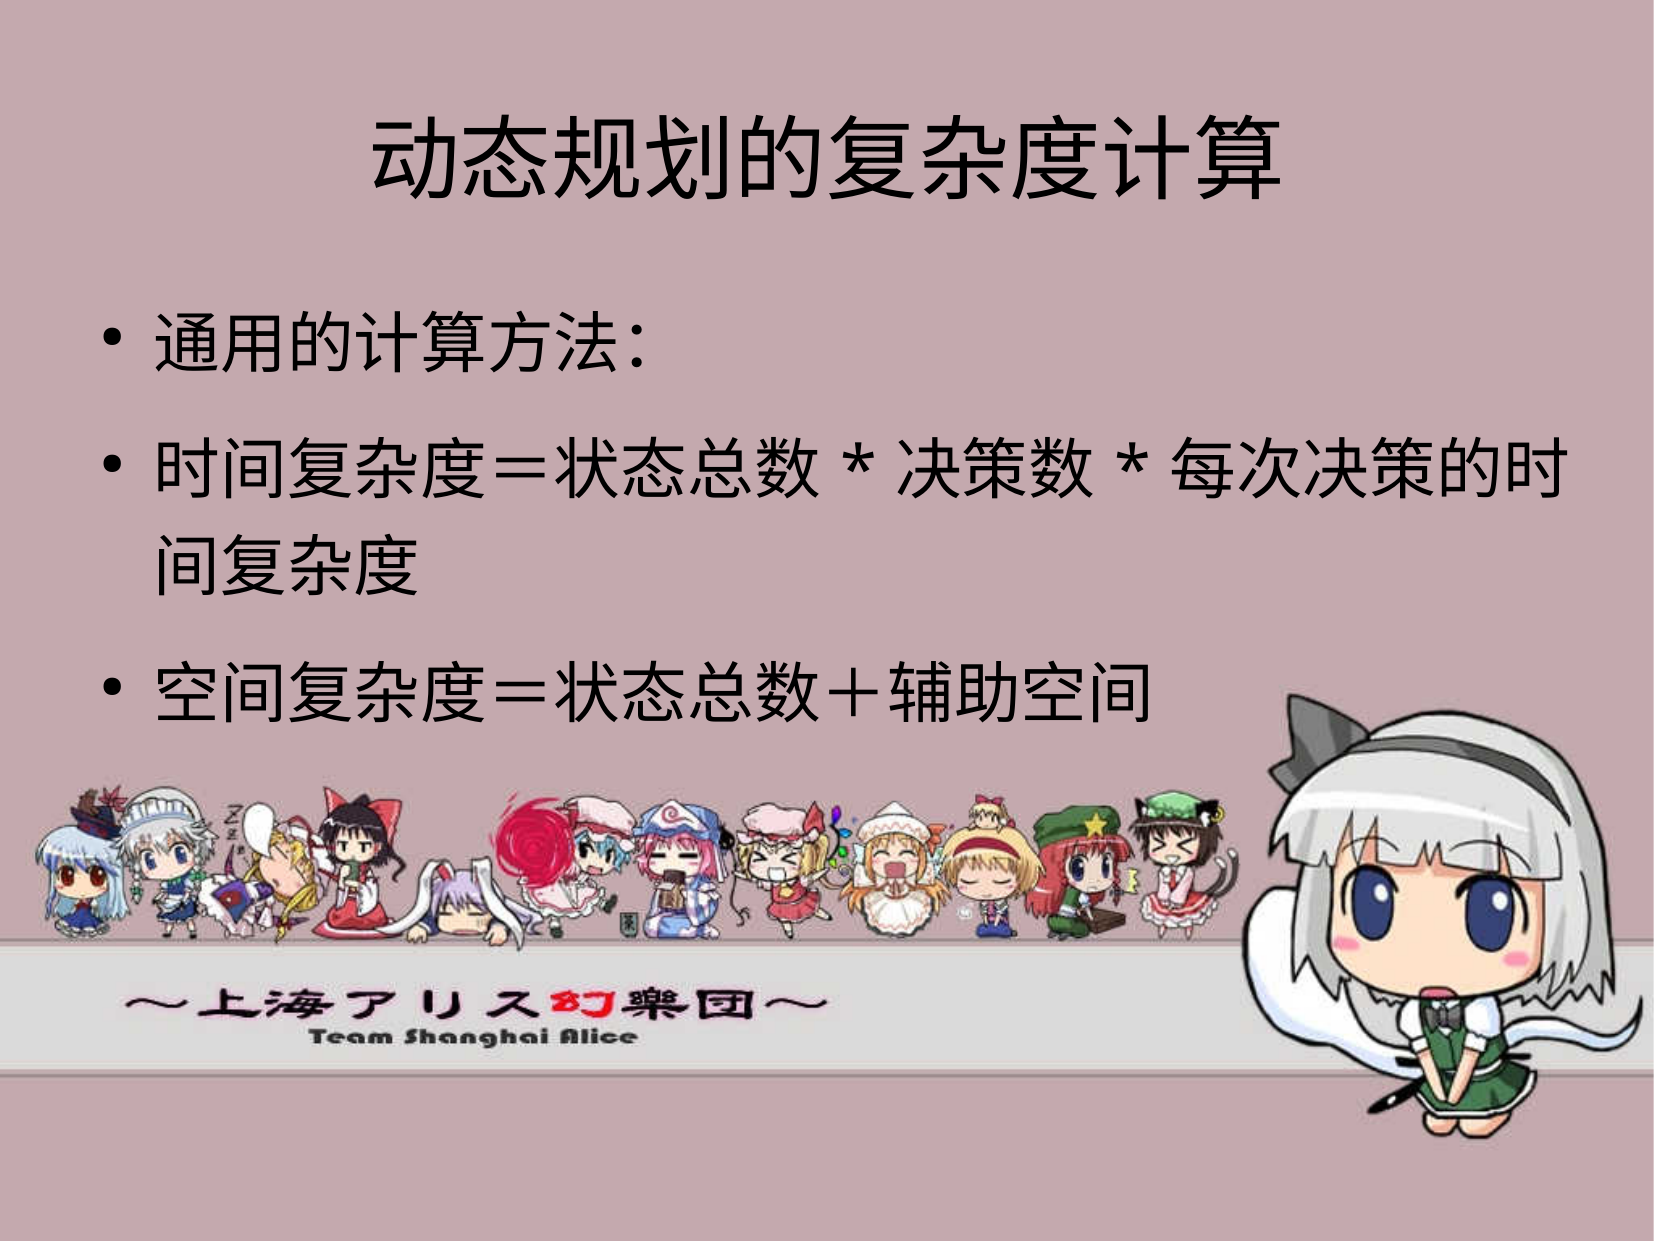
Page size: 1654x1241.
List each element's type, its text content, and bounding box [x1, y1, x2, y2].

picture [0, 0, 1654, 1241]
list 通用的计算方法： 时间复杂度＝状态总数*决策数*每次决策的时间复杂度 空间复杂度＝状态总数＋辅助空间 [82, 290, 1571, 1109]
title 动态规划的复杂度计算 [82, 49, 1571, 257]
